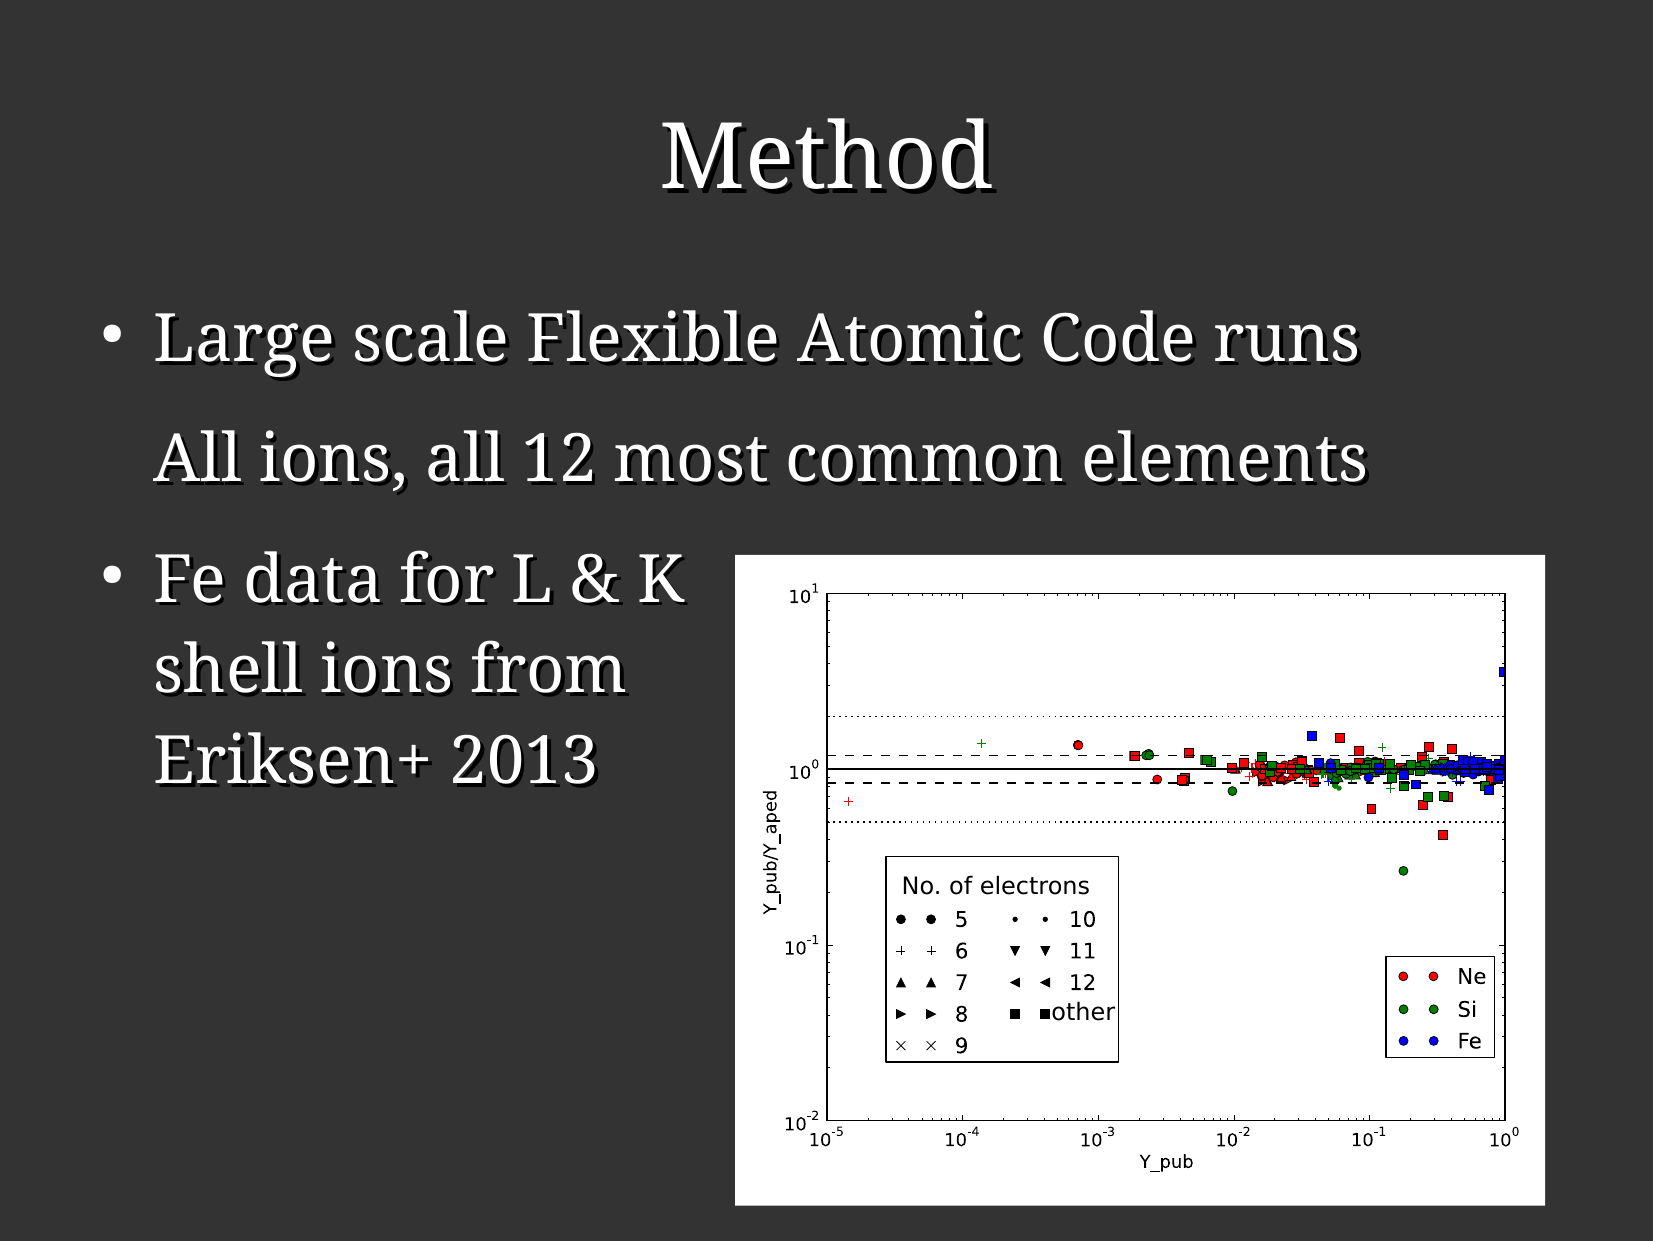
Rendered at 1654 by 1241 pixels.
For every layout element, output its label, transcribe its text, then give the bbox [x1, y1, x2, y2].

title Method [82, 49, 1571, 257]
picture [717, 526, 1594, 1188]
text_box [735, 1188, 1546, 1206]
list Large scale Flexible Atomic Code runs All ions, all 12 most common elements Fe data for L & K shell ions from Eriksen+ 2013 [82, 290, 1538, 1010]
